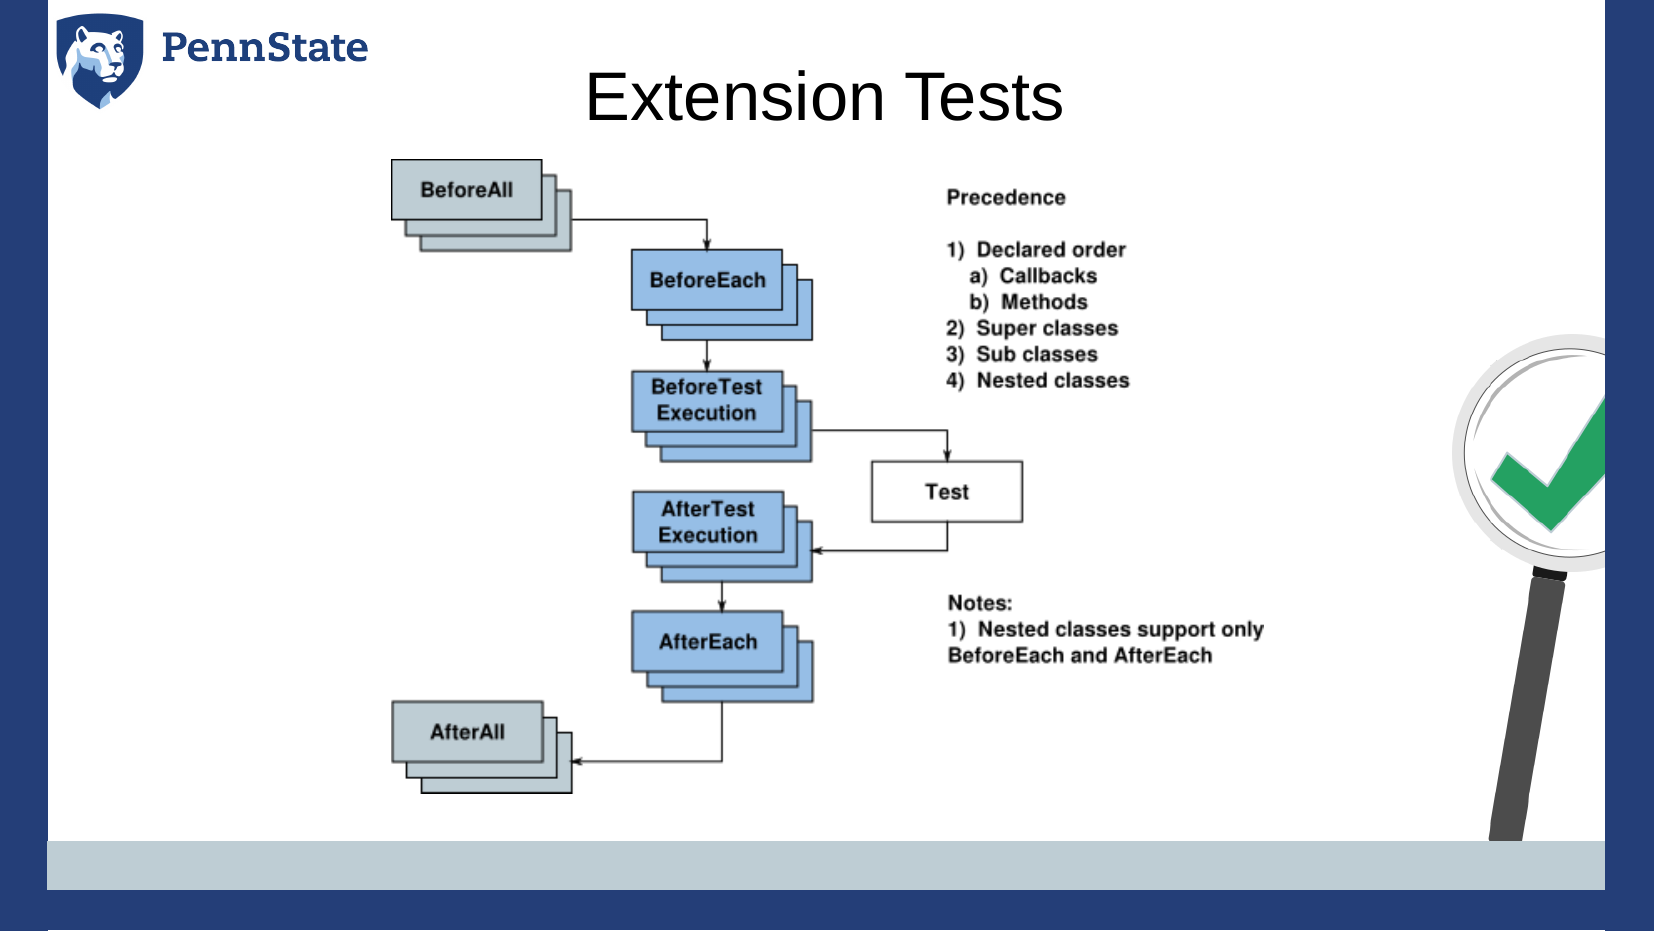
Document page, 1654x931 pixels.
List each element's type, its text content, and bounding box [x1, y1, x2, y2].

picture [48, 0, 411, 152]
picture [1452, 334, 1605, 841]
picture [391, 159, 1264, 794]
title Extension Tests [60, 19, 1591, 175]
